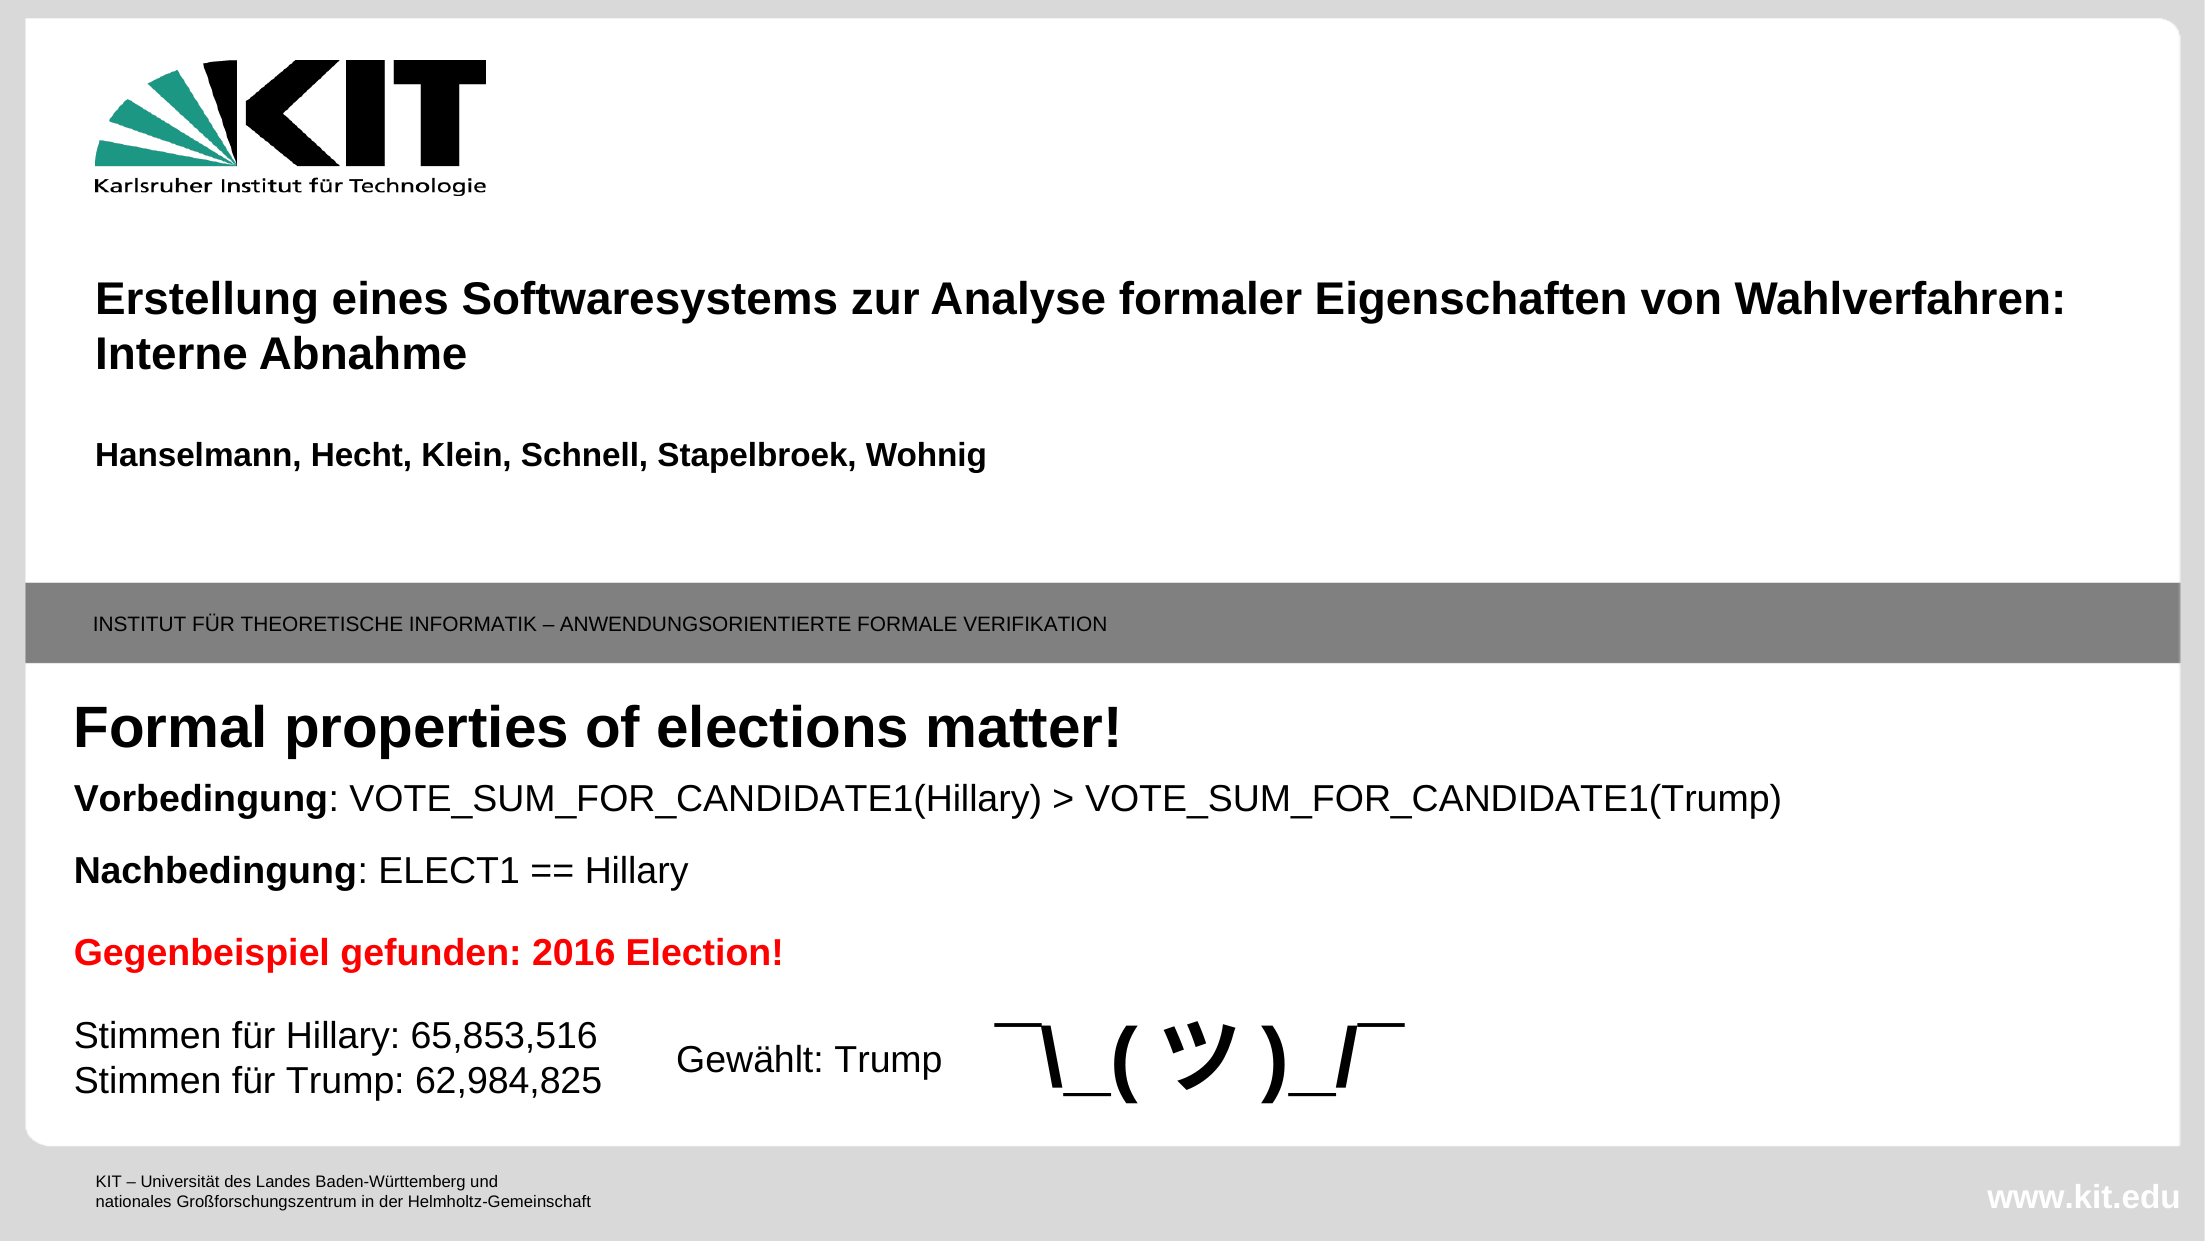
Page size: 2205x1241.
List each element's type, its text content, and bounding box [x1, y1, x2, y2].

picture [0, 0, 2205, 1241]
title Erstellung eines Softwaresystems zur Analyse formaler Eigenschaften von Wahlverfahren: Interne Abnahme Hanselmann, Hecht, Klein, Schnell, Stapelbroek, Wohnig [95, 268, 2118, 386]
